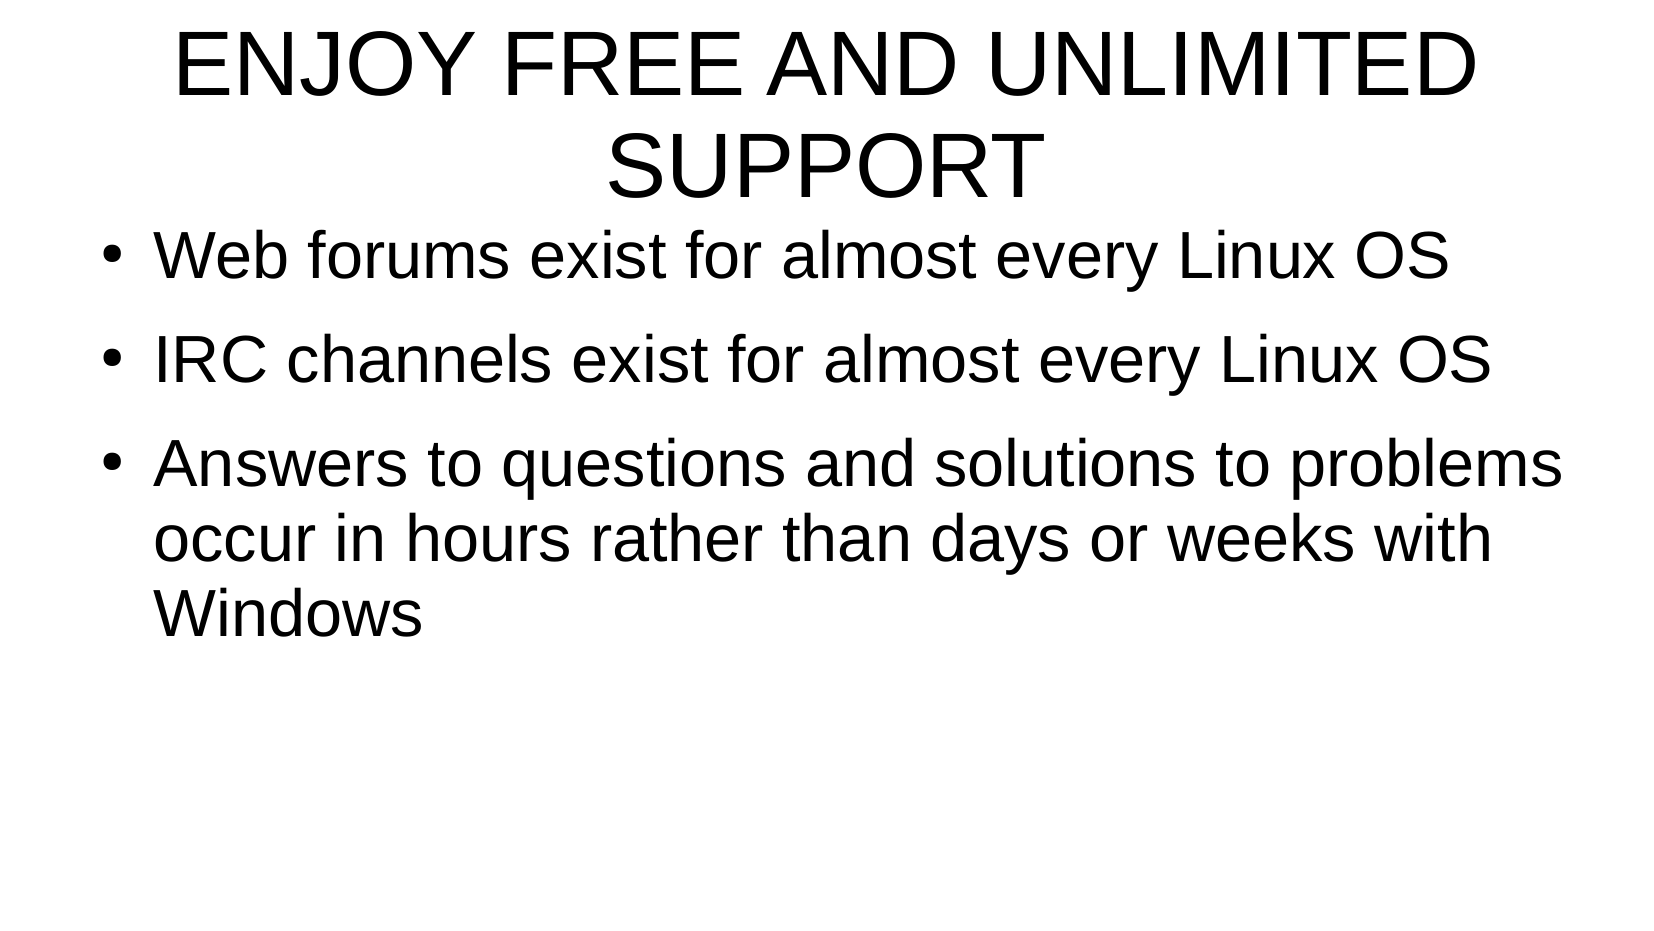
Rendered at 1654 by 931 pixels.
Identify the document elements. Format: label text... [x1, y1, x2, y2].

title ENJOY FREE AND UNLIMITED SUPPORT [82, 12, 1571, 217]
list Web forums exist for almost every Linux OS IRC channels exist for almost every Linux OS Answers to questions and solutions to problems occur in hours rather than days or weeks with Windows [82, 217, 1571, 758]
